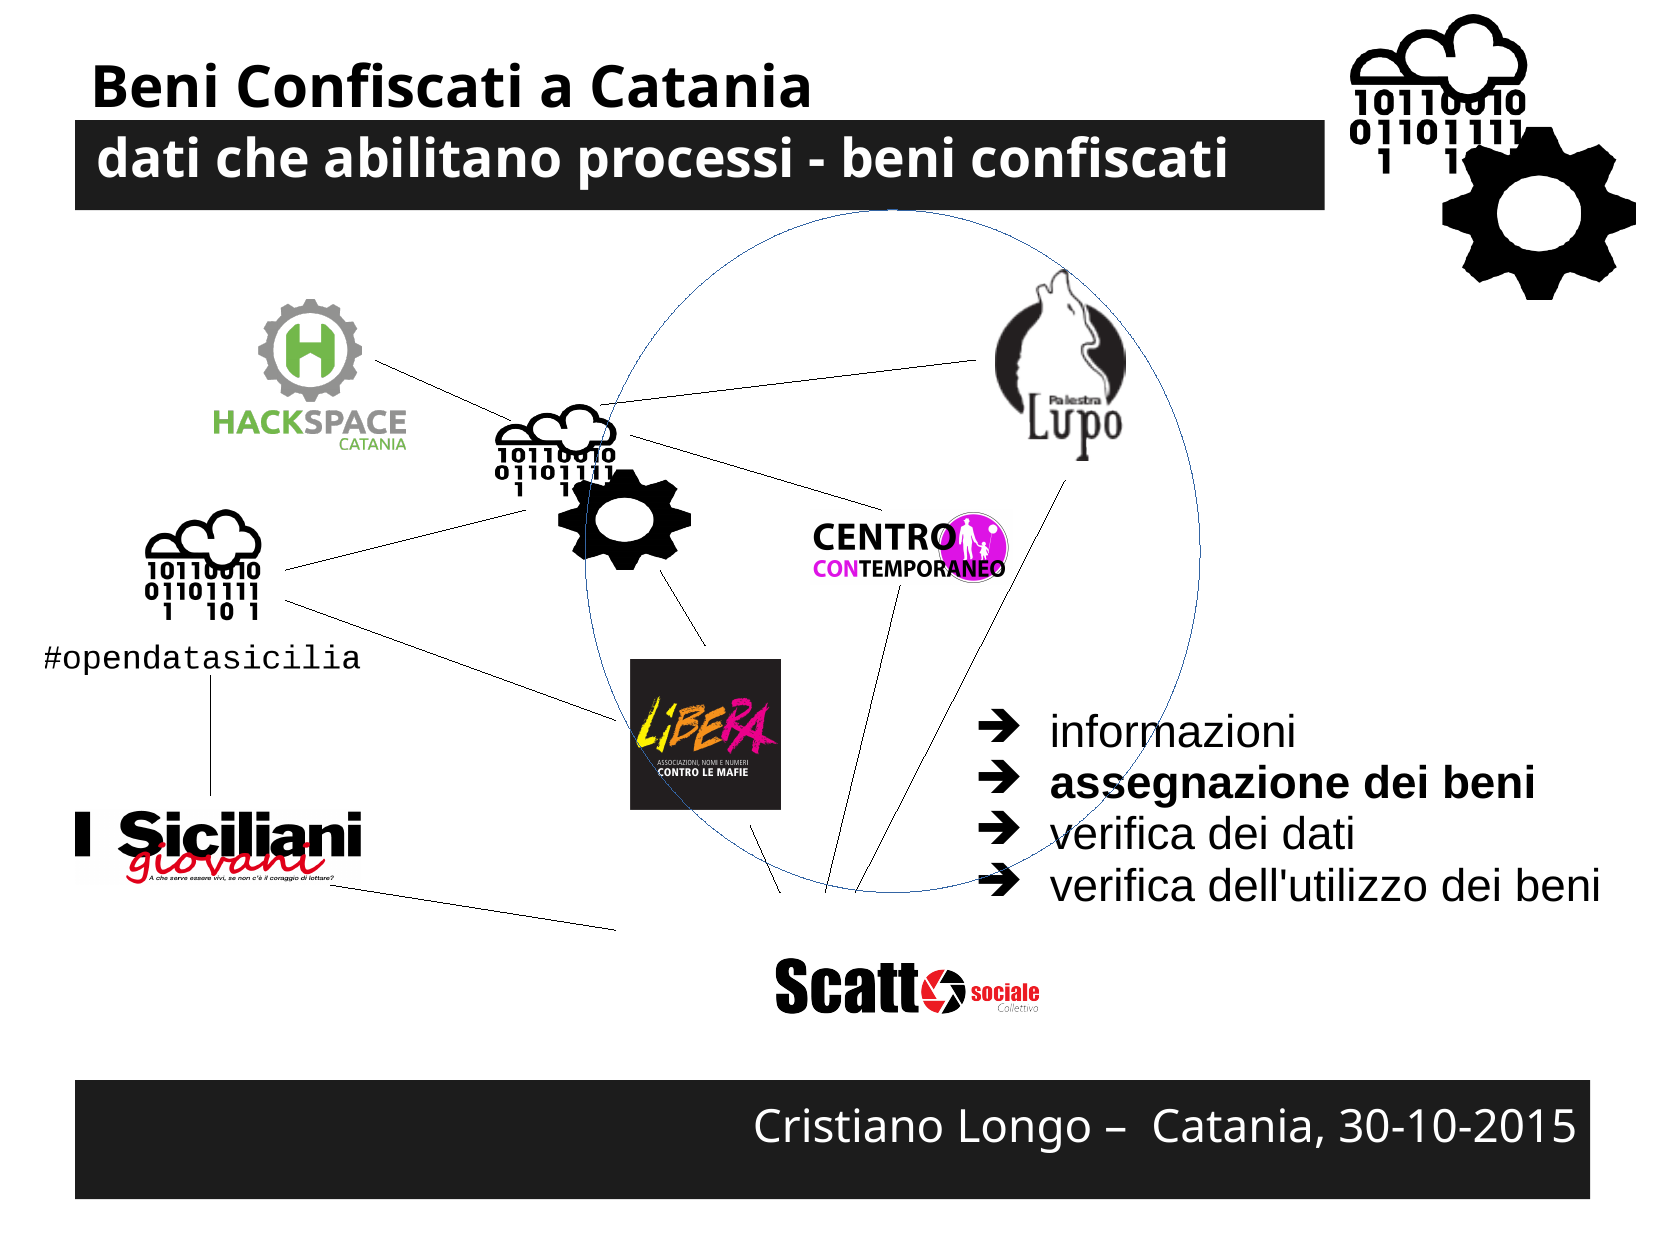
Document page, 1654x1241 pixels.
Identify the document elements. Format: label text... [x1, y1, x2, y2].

text_box informazioni assegnazione dei beni verifica dei dati verifica dell'utilizzo dei beni [960, 698, 1654, 991]
picture [495, 404, 691, 571]
picture [630, 659, 781, 811]
list Beni Confiscati a Catania [75, 45, 1325, 120]
picture [995, 269, 1126, 461]
picture [774, 952, 1042, 1036]
list dati che abilitano processi - beni confiscati [75, 120, 1325, 211]
picture [1350, 14, 1636, 301]
picture [75, 809, 361, 886]
picture [45, 509, 361, 676]
picture [810, 509, 1013, 586]
list Cristiano Longo – Catania, 30-10-2015 [75, 1080, 1591, 1200]
picture [214, 299, 406, 451]
